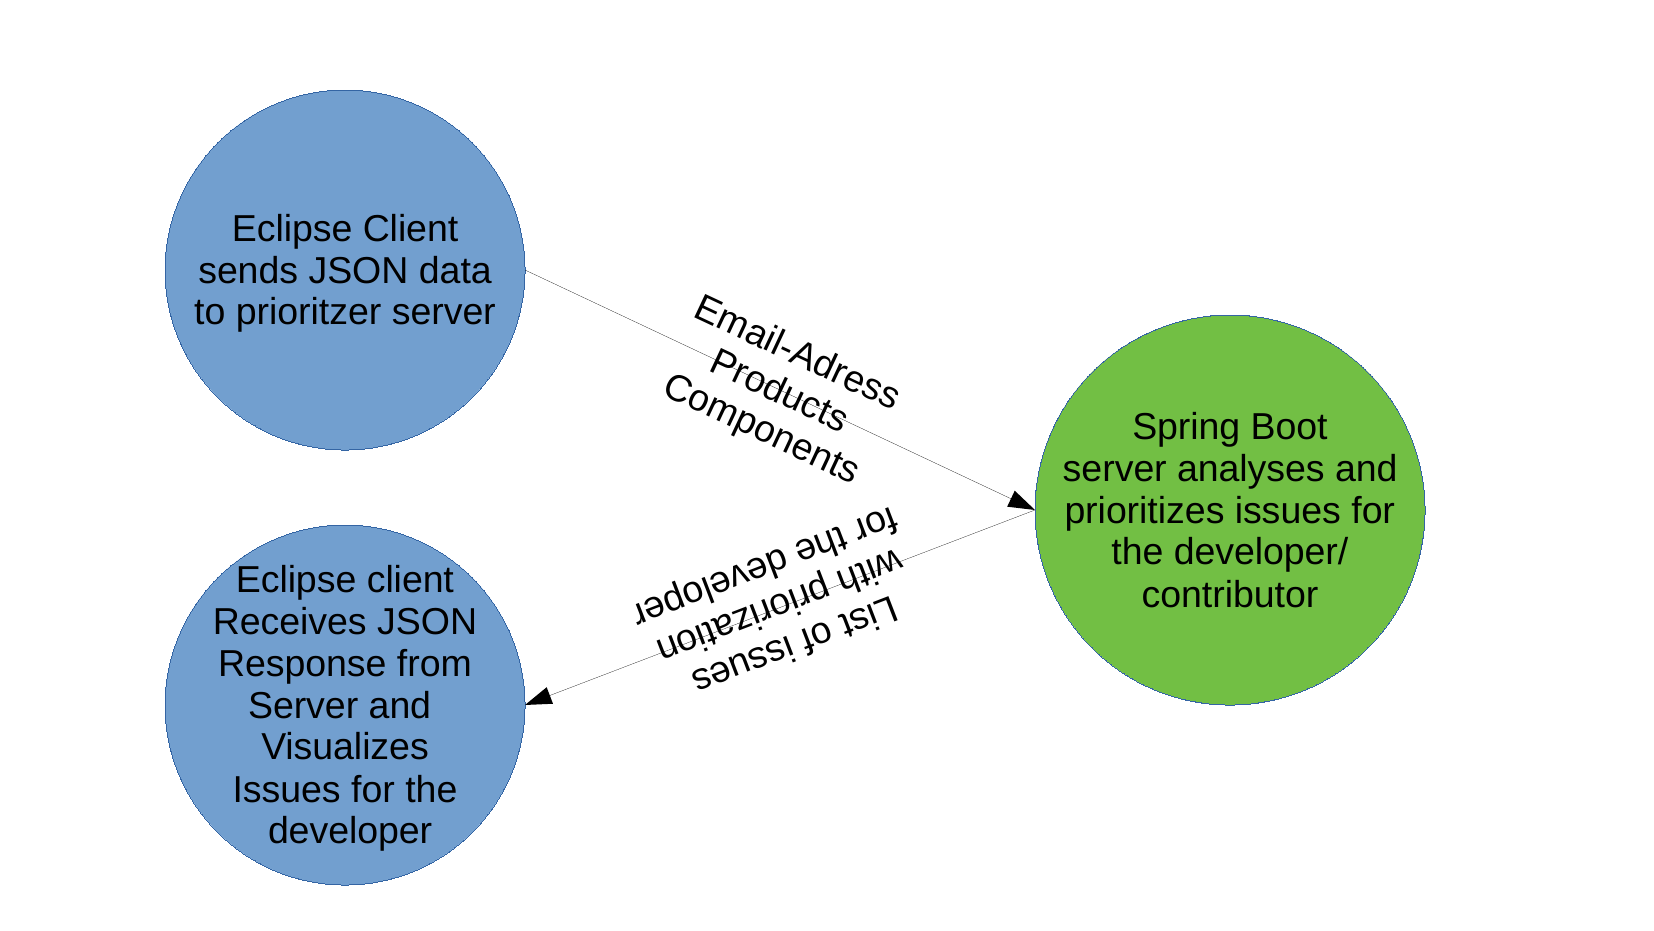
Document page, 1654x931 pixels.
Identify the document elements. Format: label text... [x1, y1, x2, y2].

text_box Eclipse Client sends JSON data to prioritzer server [165, 90, 526, 451]
text_box Eclipse client Receives JSON Response from Server and Visualizes Issues for the developer [165, 525, 526, 886]
text_box Spring Boot server analyses and prioritizes issues for the developer/ contributor [1035, 315, 1426, 706]
